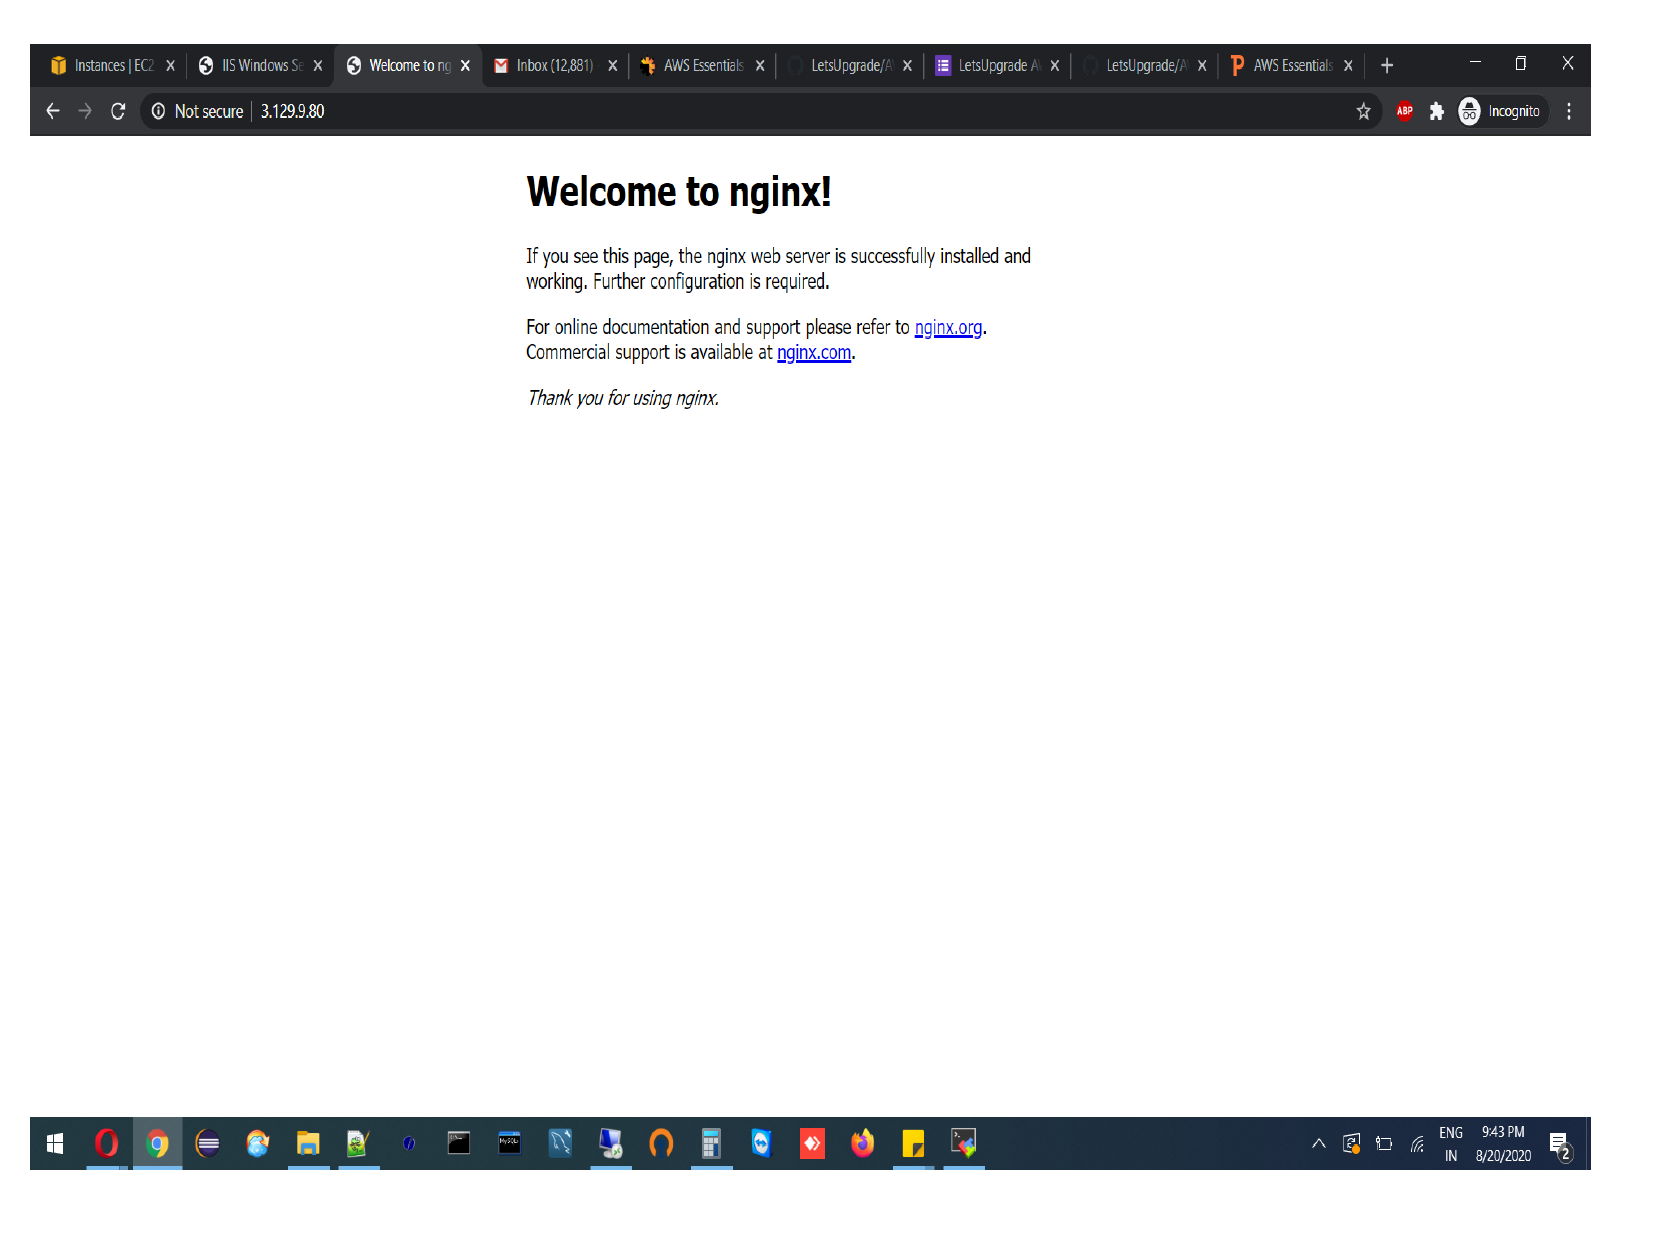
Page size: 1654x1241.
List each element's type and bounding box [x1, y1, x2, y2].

picture [30, 44, 1591, 1171]
